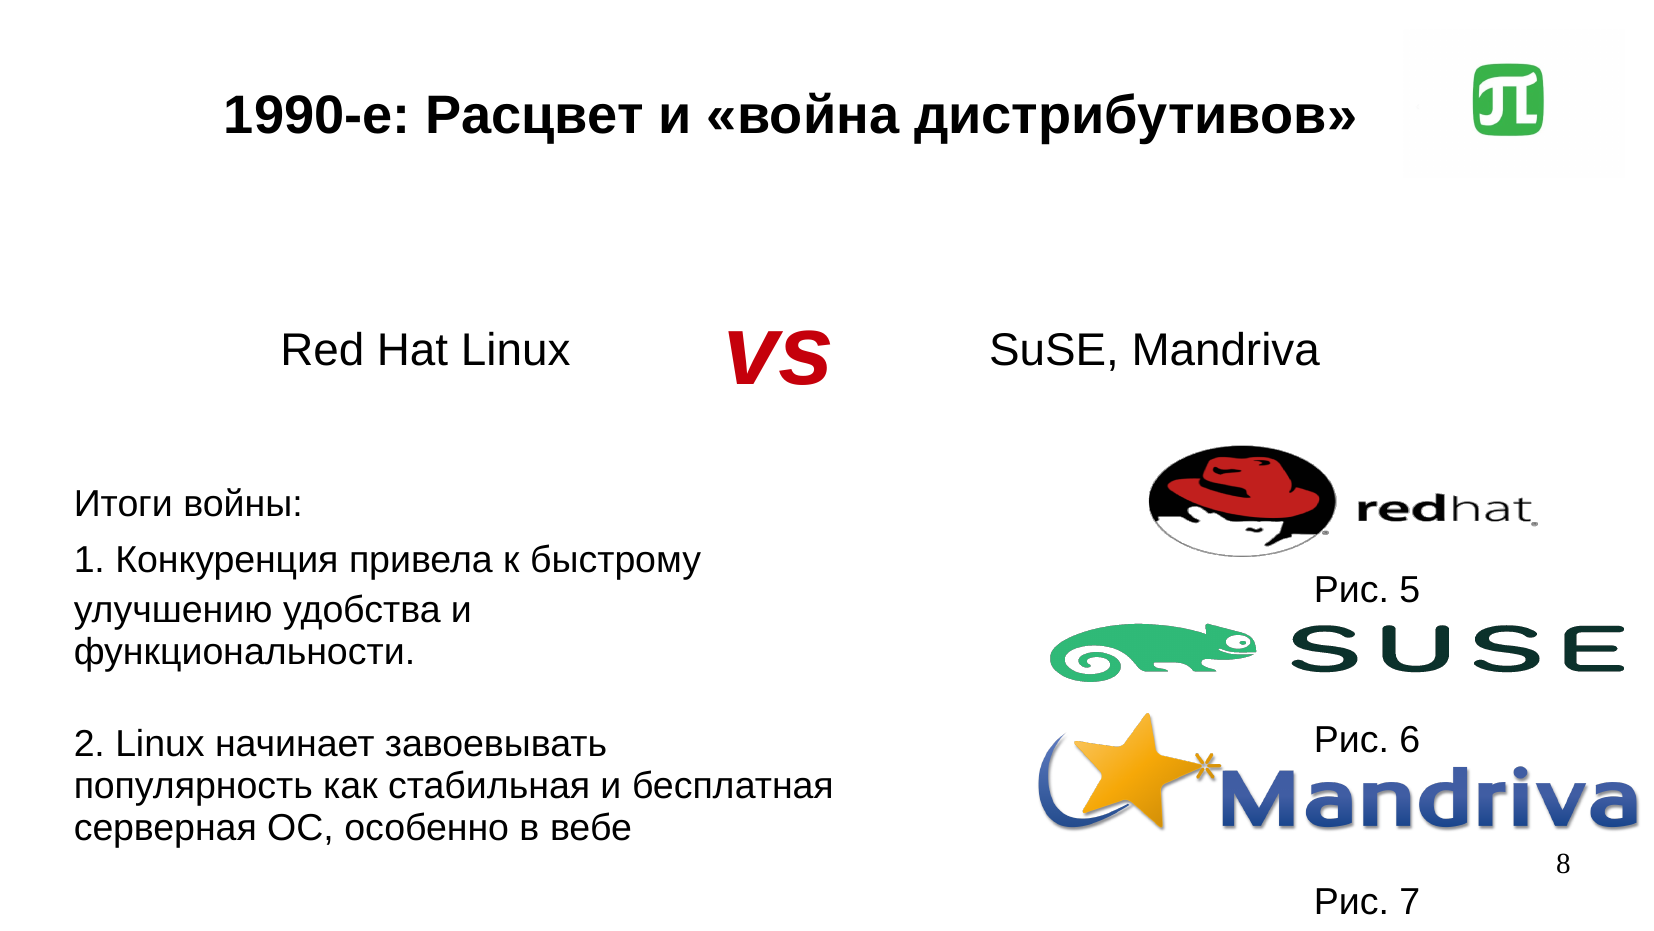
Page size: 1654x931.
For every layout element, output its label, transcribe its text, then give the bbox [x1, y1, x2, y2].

picture [1031, 403, 1654, 847]
text_box ﻿﻿1. Конкуренция привела к быстрому улучшению удобства и функциональности. [59, 531, 739, 715]
text_box vs [708, 286, 975, 414]
text_box 2. Linux начинает завоевывать популярность как стабильная и бесплатная серверная ОС, особенно в вебе [59, 715, 868, 857]
text_box Рис. 6 [1299, 710, 1447, 768]
picture [1403, 29, 1625, 178]
text_box Итоги войны: [59, 474, 384, 532]
text_box Red Hat Linux [265, 316, 621, 383]
text_box Рис. 5 [1299, 561, 1506, 618]
text_box SuSE, Mandriva [975, 316, 1335, 383]
title 1990-е: Расцвет и «война дистрибутивов» [47, 37, 1536, 193]
text_box Рис. 7 [1299, 873, 1477, 931]
